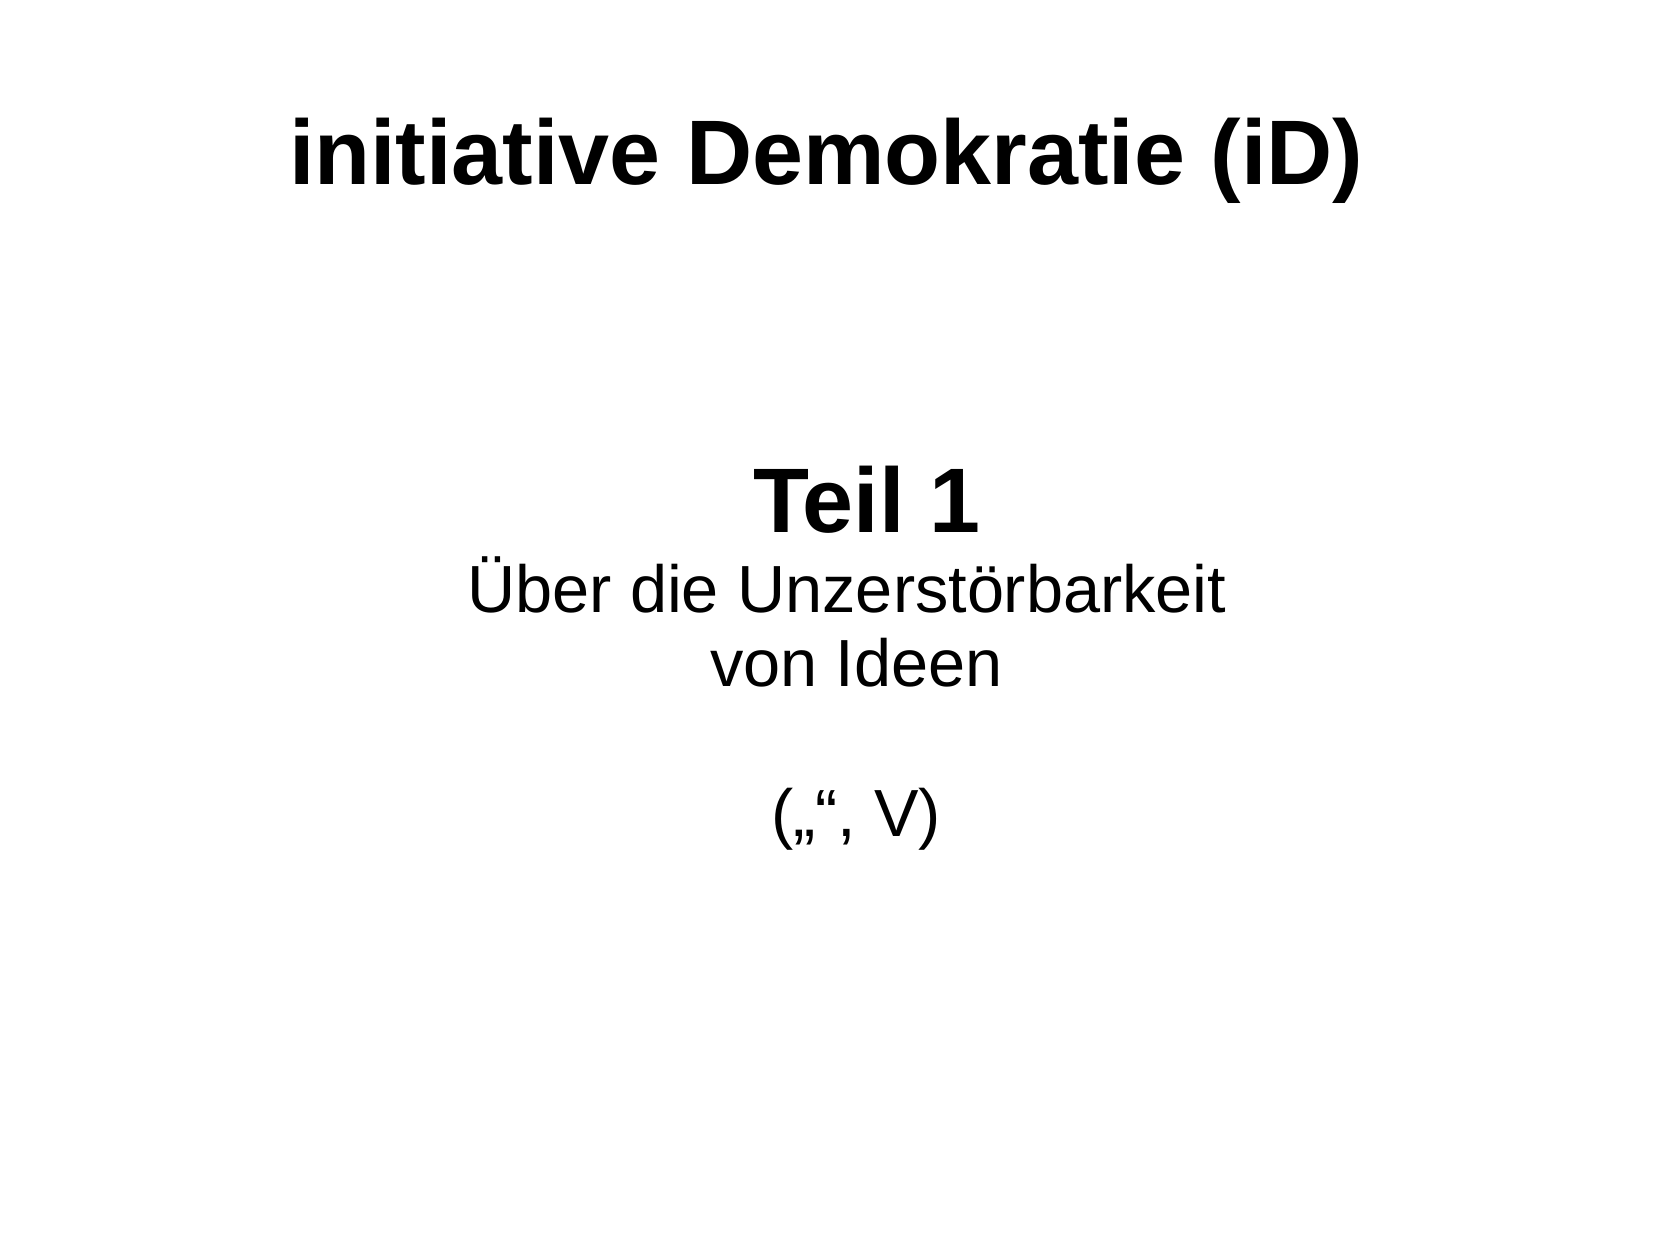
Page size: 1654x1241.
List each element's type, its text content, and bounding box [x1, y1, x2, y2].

subtitle Teil 1 Über die Unzerstörbarkeit von Ideen („“, V) [82, 290, 1571, 1010]
title initiative Demokratie (iD) [82, 49, 1571, 257]
